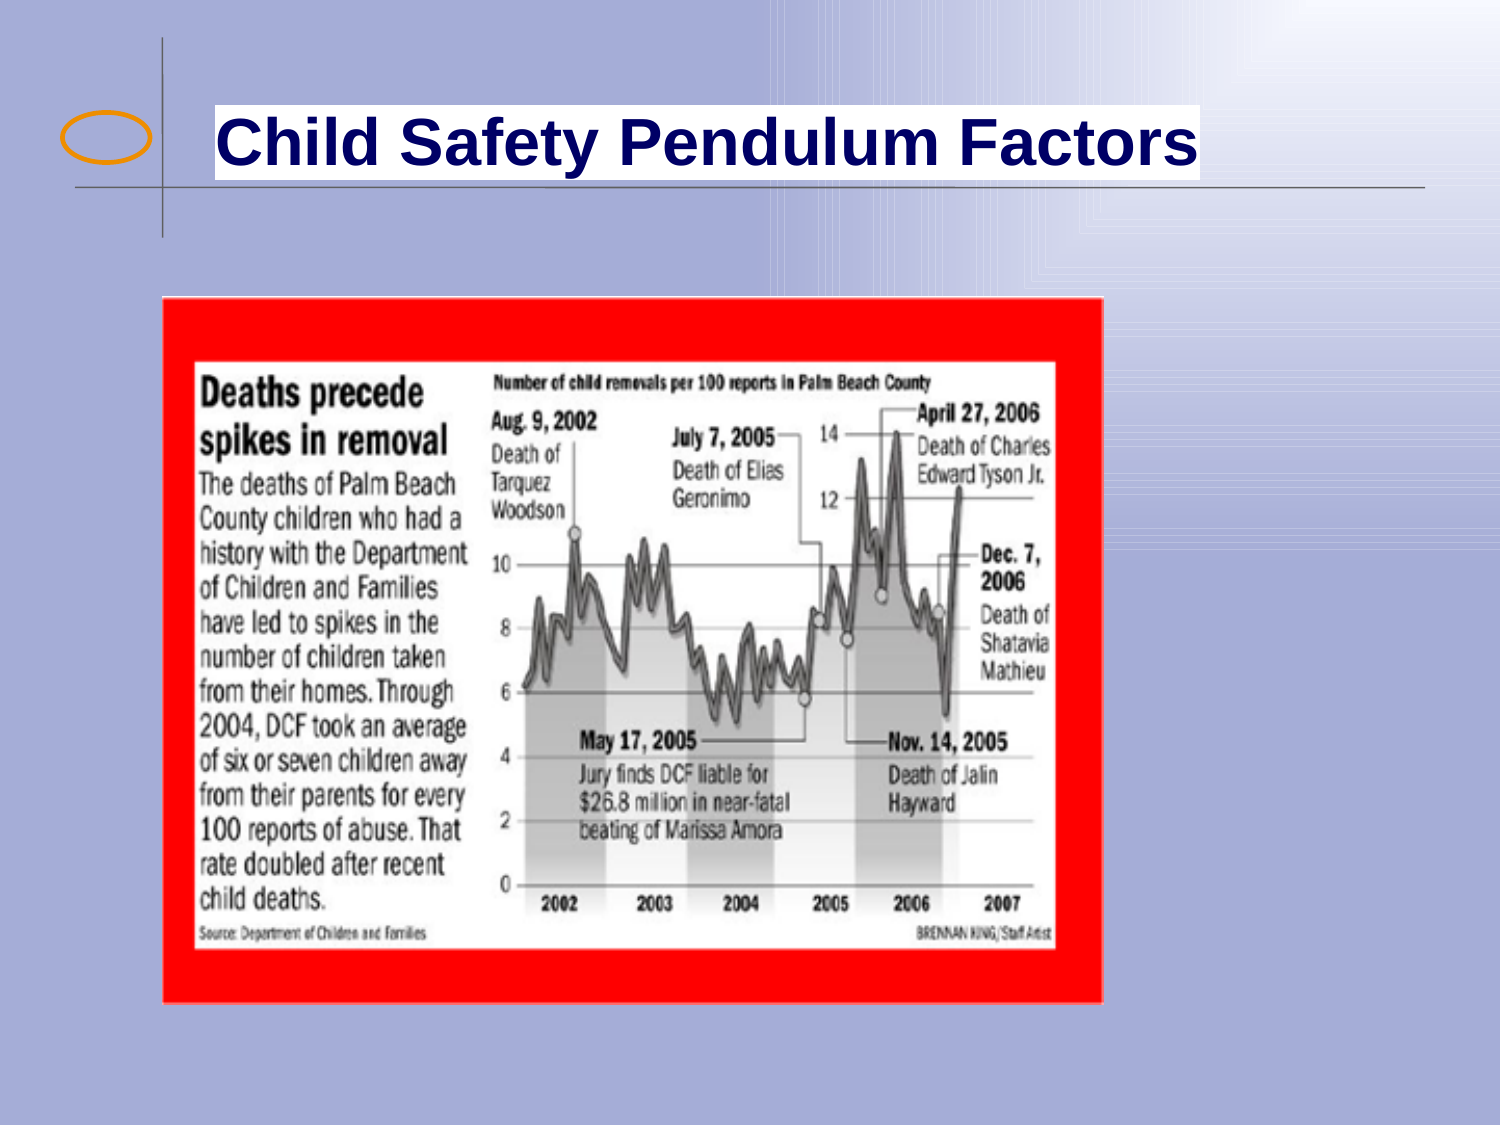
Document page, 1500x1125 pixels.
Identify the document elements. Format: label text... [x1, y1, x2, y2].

picture [162, 296, 1104, 1005]
title Child Safety Pendulum Factors [200, 45, 1426, 233]
